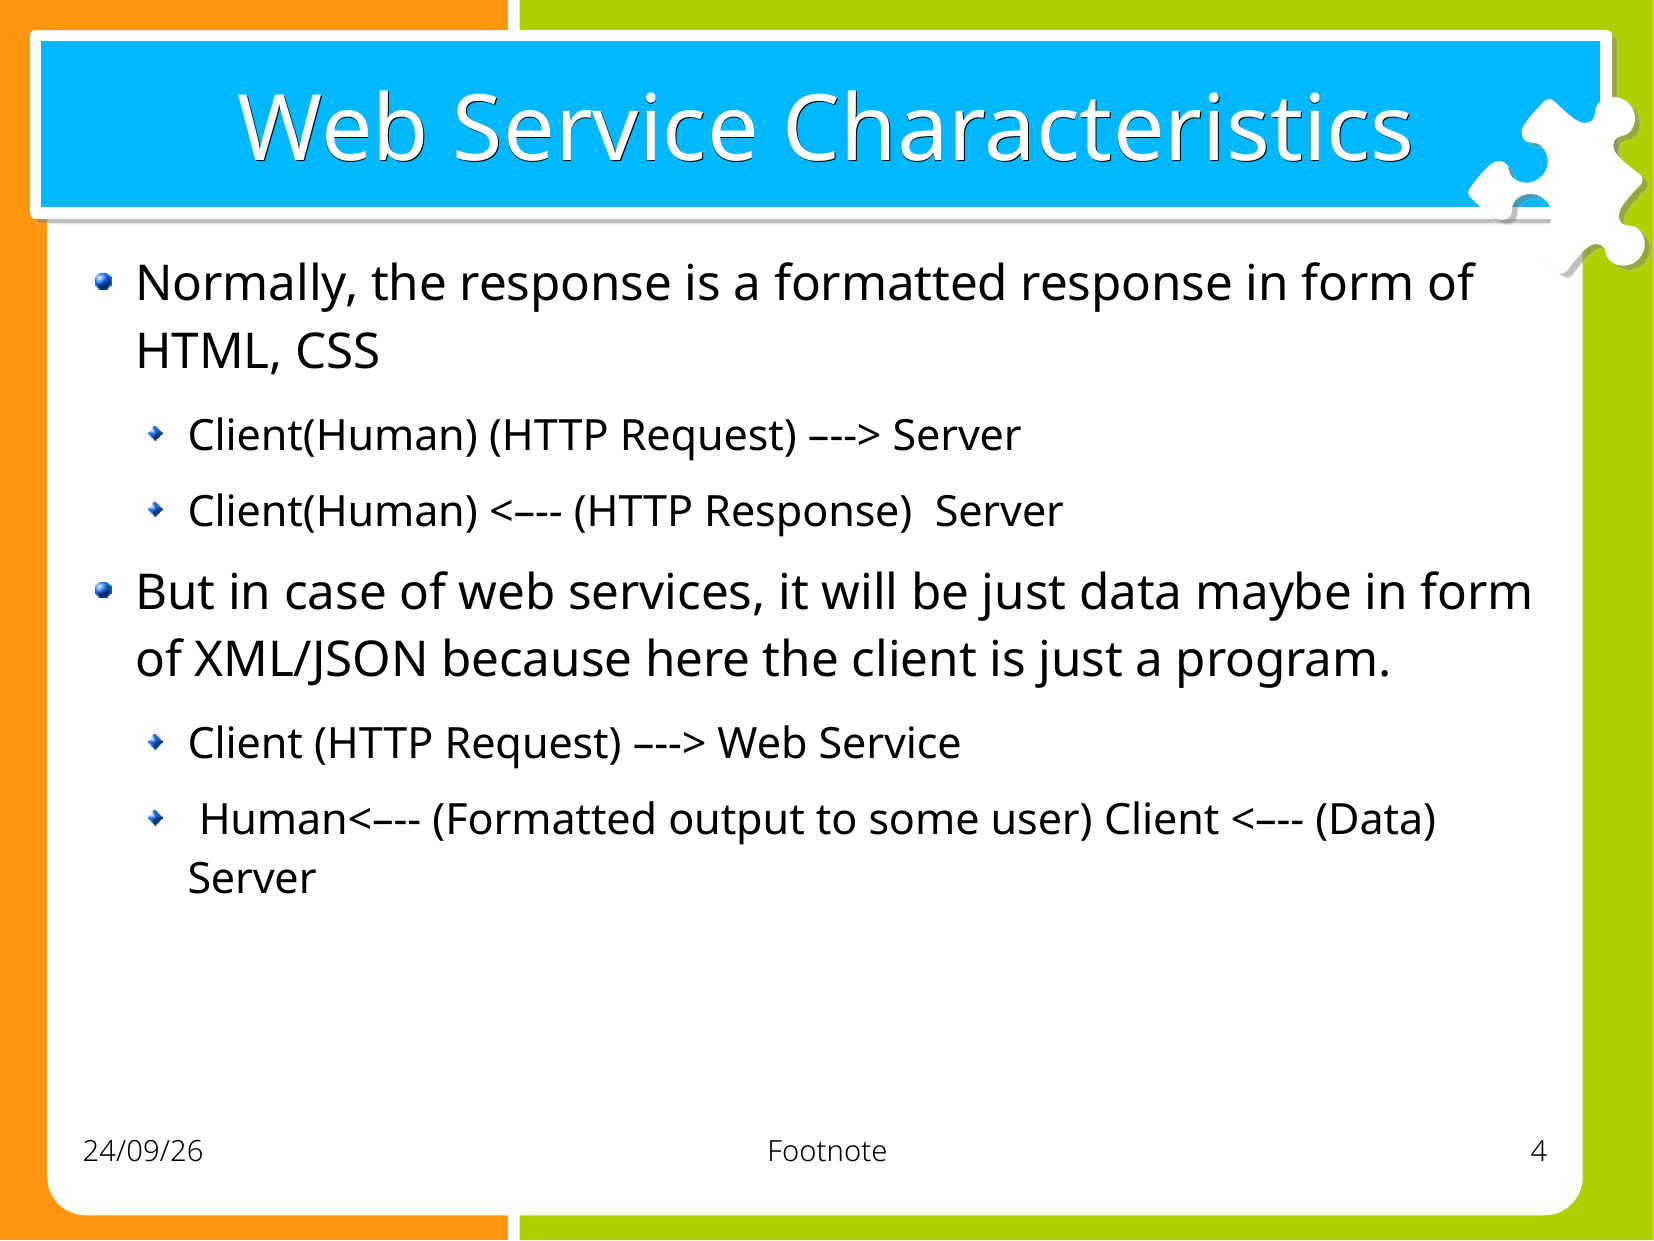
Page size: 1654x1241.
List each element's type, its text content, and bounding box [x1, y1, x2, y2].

title Web Service Characteristics [82, 49, 1571, 201]
list Normally, the response is a formatted response in form of HTML, CSS Client(Human) (HTTP Request) –--> Server Client(Human) <–-- (HTTP Response) Server But in case of web services, it will be just data maybe in form of XML/JSON because here the client is just a program. Client (HTTP Request) –--> Web Service Human<–-- (Formatted output to some user) Client <–-- (Data) Server [82, 248, 1538, 968]
